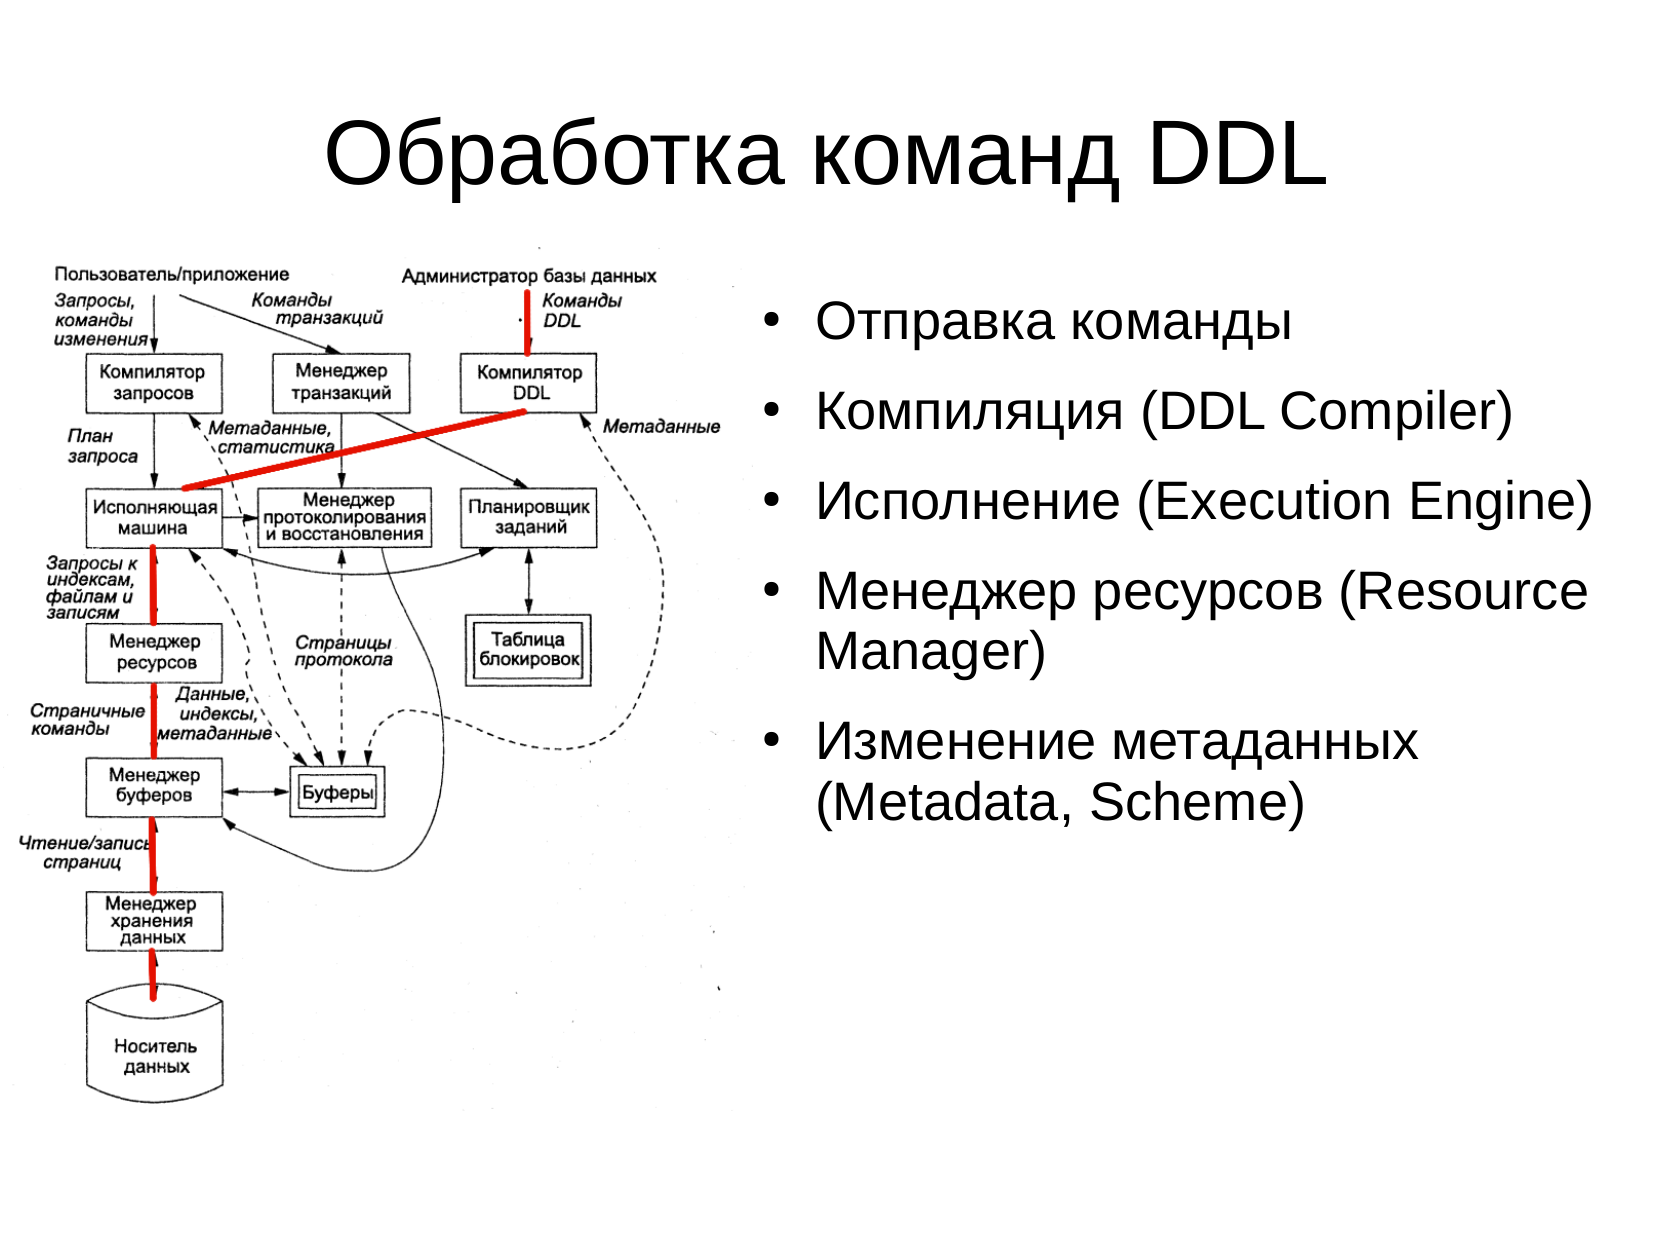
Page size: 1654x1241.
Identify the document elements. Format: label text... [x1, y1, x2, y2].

title Обработка команд DDL [82, 49, 1571, 257]
list Отправка команды Компиляция (DDL Compiler) Исполнение (Execution Engine) Менеджер ресурсов (Resource Manager) Изменение метаданных (Metadata, Scheme) [756, 290, 1607, 1010]
picture [3, 247, 756, 1111]
